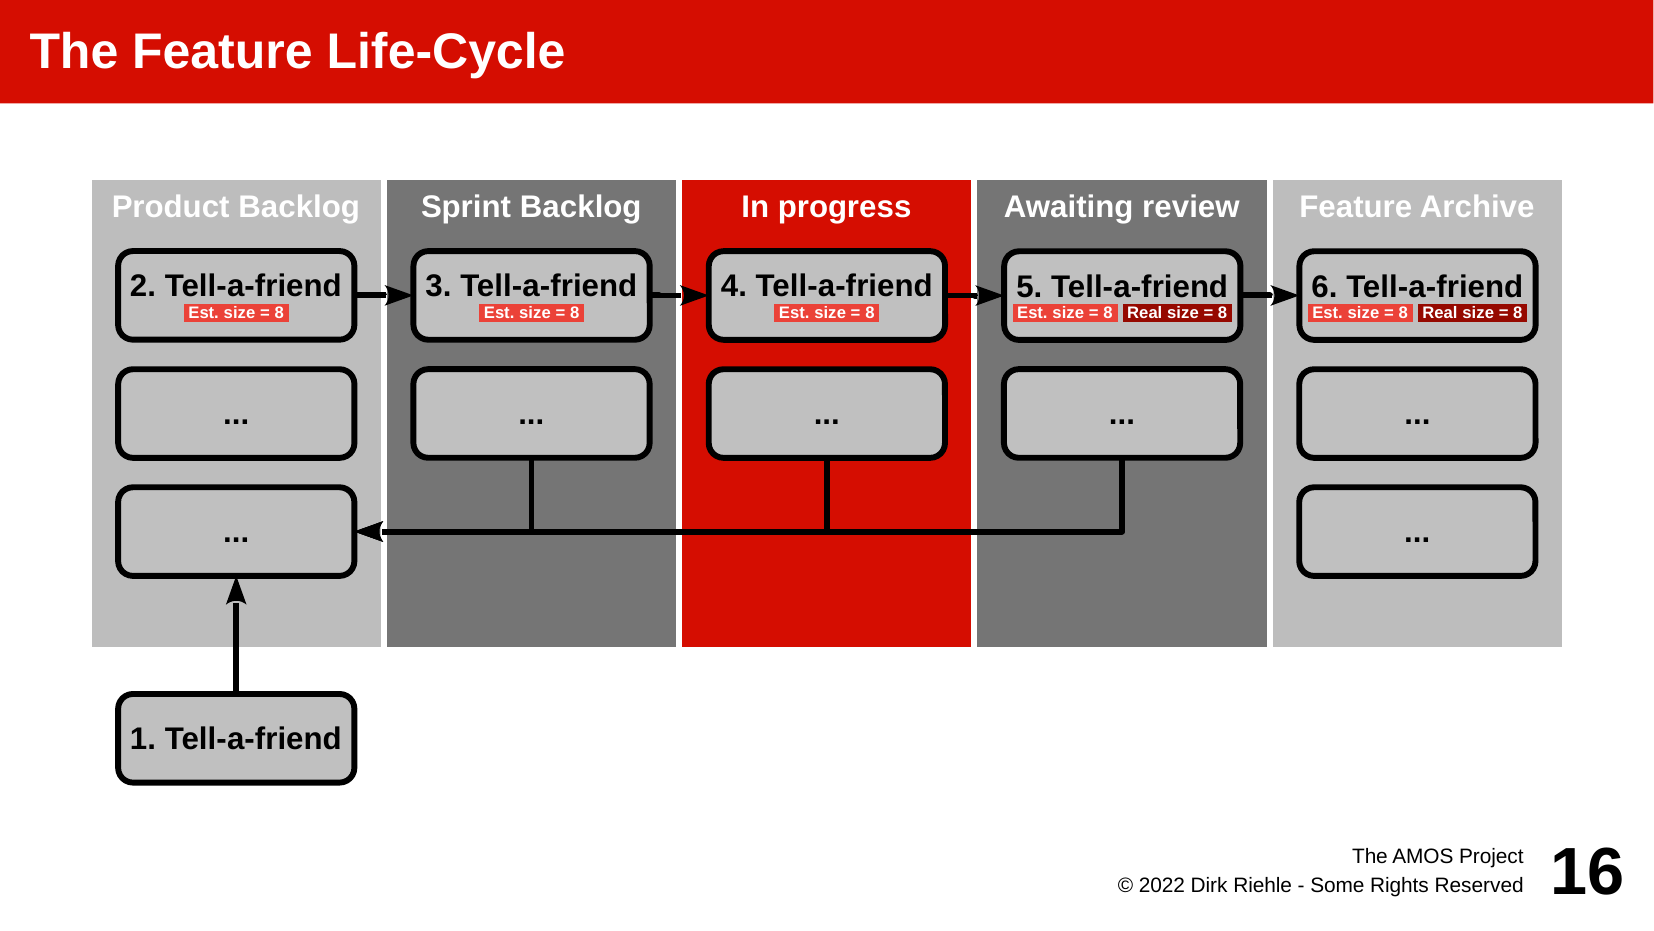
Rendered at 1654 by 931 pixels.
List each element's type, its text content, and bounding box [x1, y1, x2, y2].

text_box Sprint Backlog [383, 177, 680, 529]
title The Feature Life-Cycle [0, 0, 1654, 104]
text_box ... [118, 369, 355, 458]
text_box ... [1003, 369, 1241, 458]
text_box Product Backlog [88, 177, 383, 650]
text_box ... [118, 487, 355, 576]
text_box 2. Tell-a-friend Est. size = 8 [118, 251, 355, 340]
text_box In progress [680, 297, 975, 529]
text_box Awaiting review [975, 296, 1269, 650]
text_box 3. Tell-a-friend Est. size = 8 [413, 251, 650, 340]
text_box ... [708, 369, 946, 458]
text_box 1. Tell-a-friend [118, 693, 355, 783]
text_box ... [1299, 369, 1536, 458]
text_box 6. Tell-a-friend Est. size = 8 Real size = 8 [1299, 251, 1536, 340]
text_box Awaiting review [975, 177, 1269, 295]
text_box ... [1299, 487, 1536, 576]
text_box Sprint Backlog [383, 535, 680, 650]
text_box 4. Tell-a-friend Est. size = 8 [708, 251, 946, 340]
text_box 5. Tell-a-friend Est. size = 8 Real size = 8 [1004, 251, 1241, 340]
text_box Feature Archive [1269, 177, 1565, 650]
text_box ... [413, 369, 650, 458]
text_box In progress [680, 535, 975, 650]
text_box In progress [680, 177, 975, 294]
